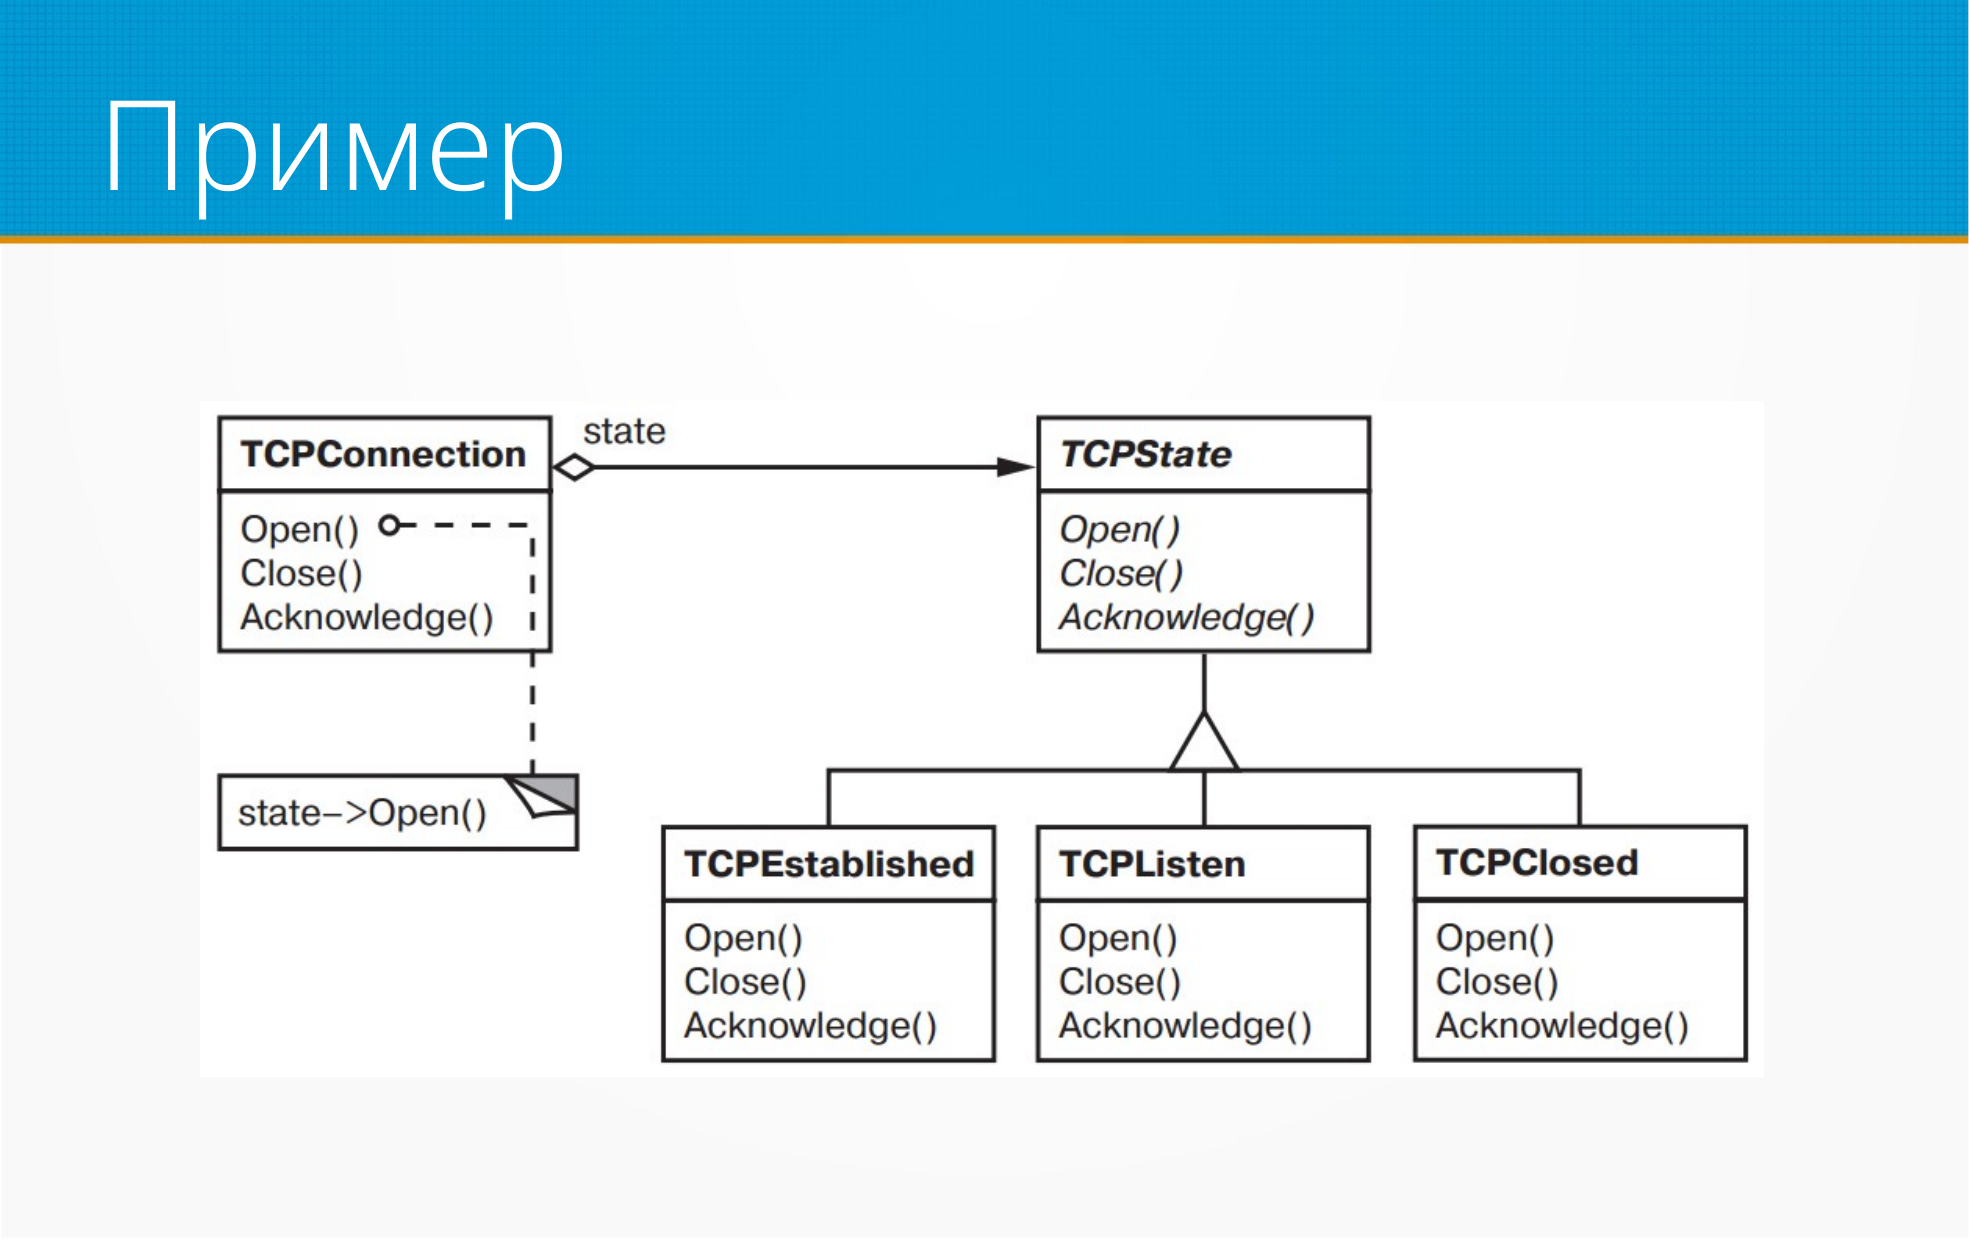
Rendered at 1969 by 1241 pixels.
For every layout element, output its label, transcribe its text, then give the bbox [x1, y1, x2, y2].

title Пример [98, 19, 1870, 227]
picture [0, 233, 1969, 1241]
